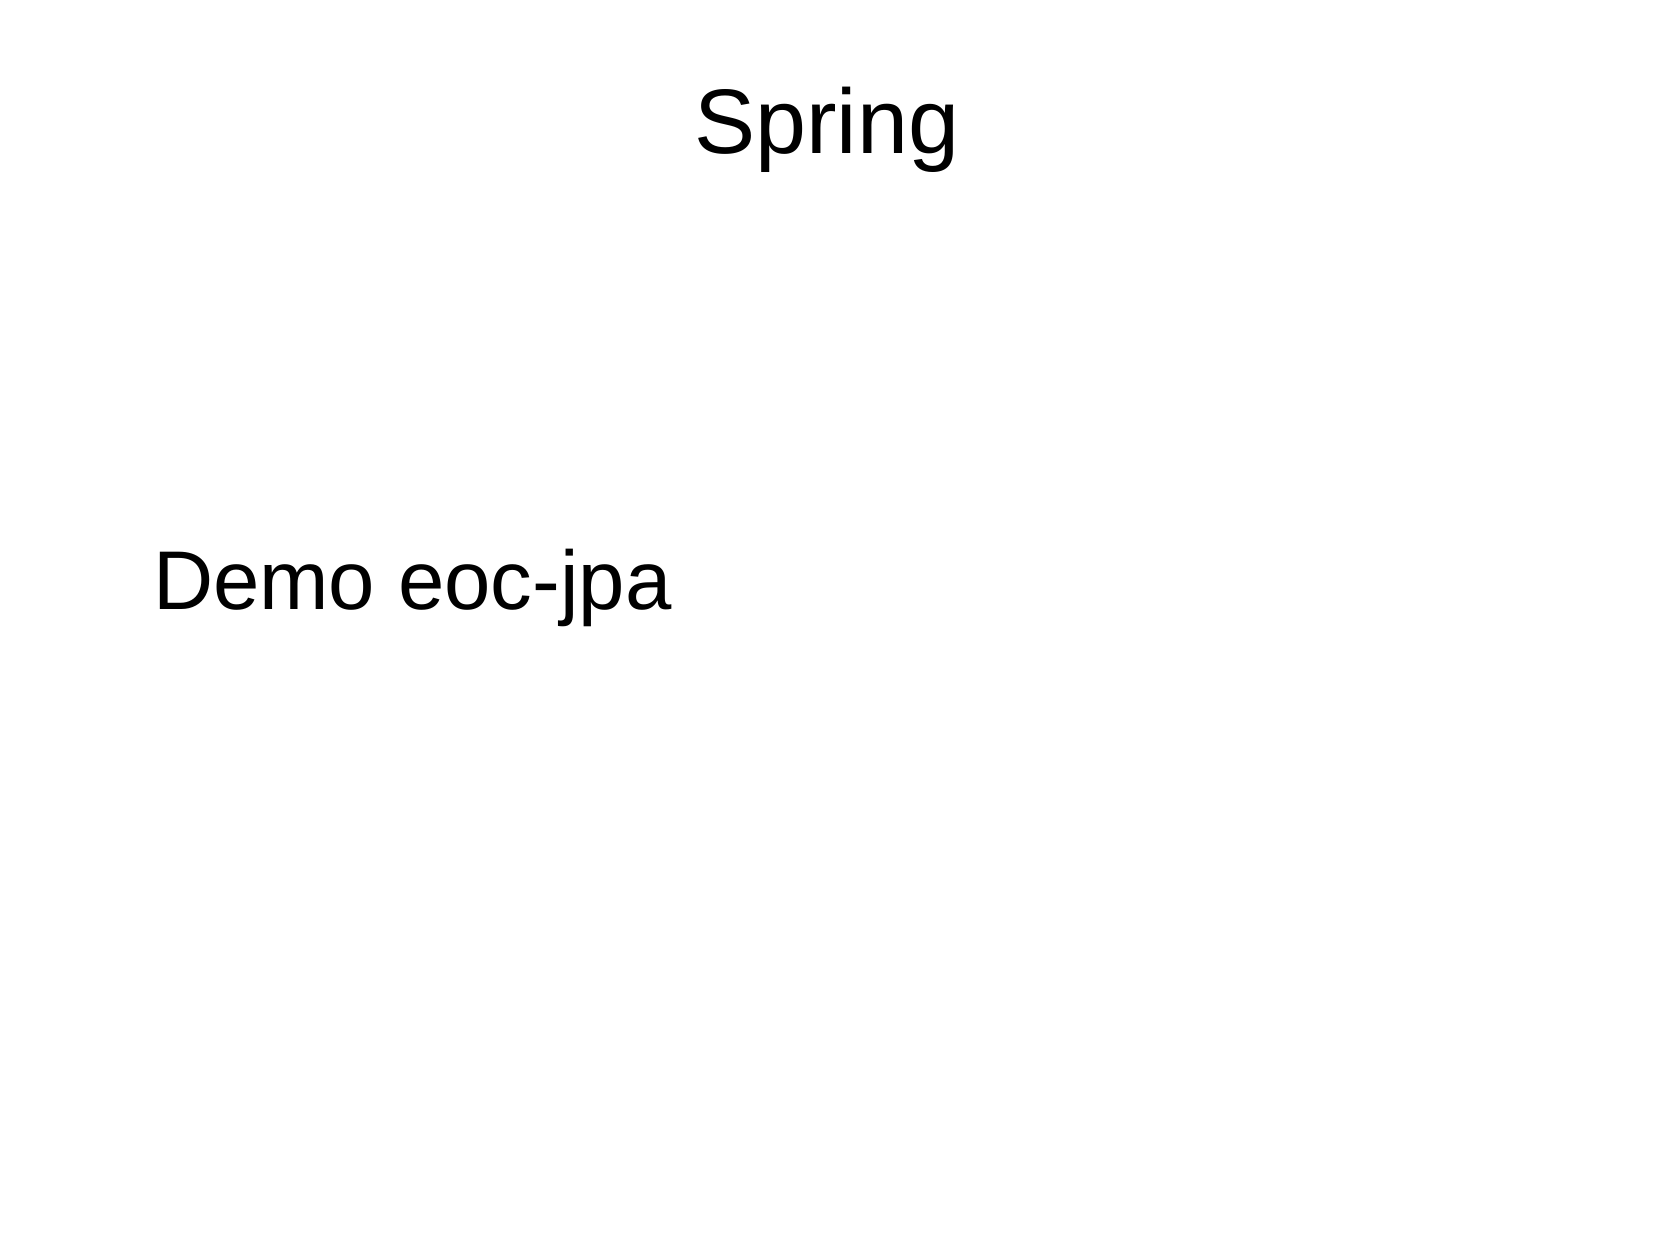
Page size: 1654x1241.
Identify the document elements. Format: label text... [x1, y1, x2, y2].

title Spring [82, 49, 1571, 196]
list Demo eoc-jpa [82, 290, 1538, 1010]
